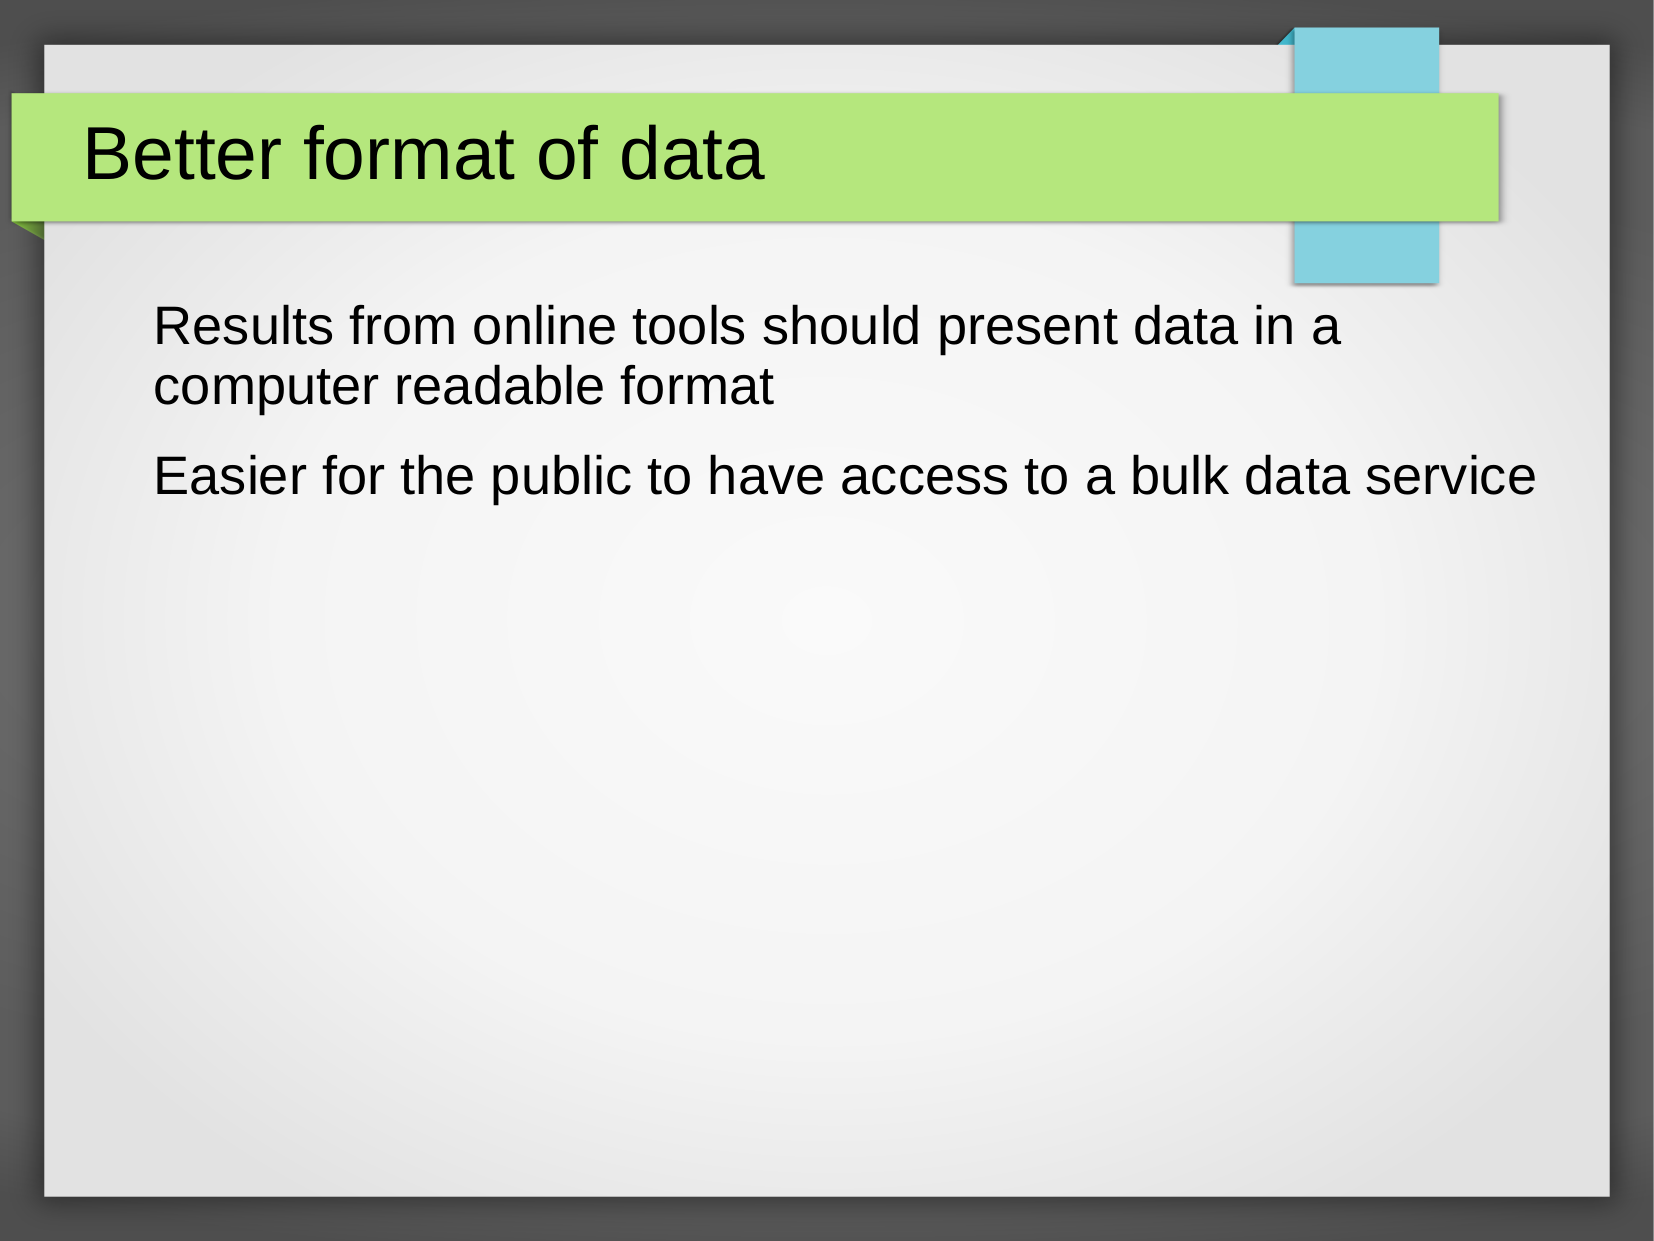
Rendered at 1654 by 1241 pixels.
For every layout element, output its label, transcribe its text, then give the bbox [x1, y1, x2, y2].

title Better format of data [82, 94, 1264, 213]
list Results from online tools should present data in a computer readable format Easier for the public to have access to a bulk data service [82, 295, 1571, 1015]
picture [0, 0, 1654, 1241]
